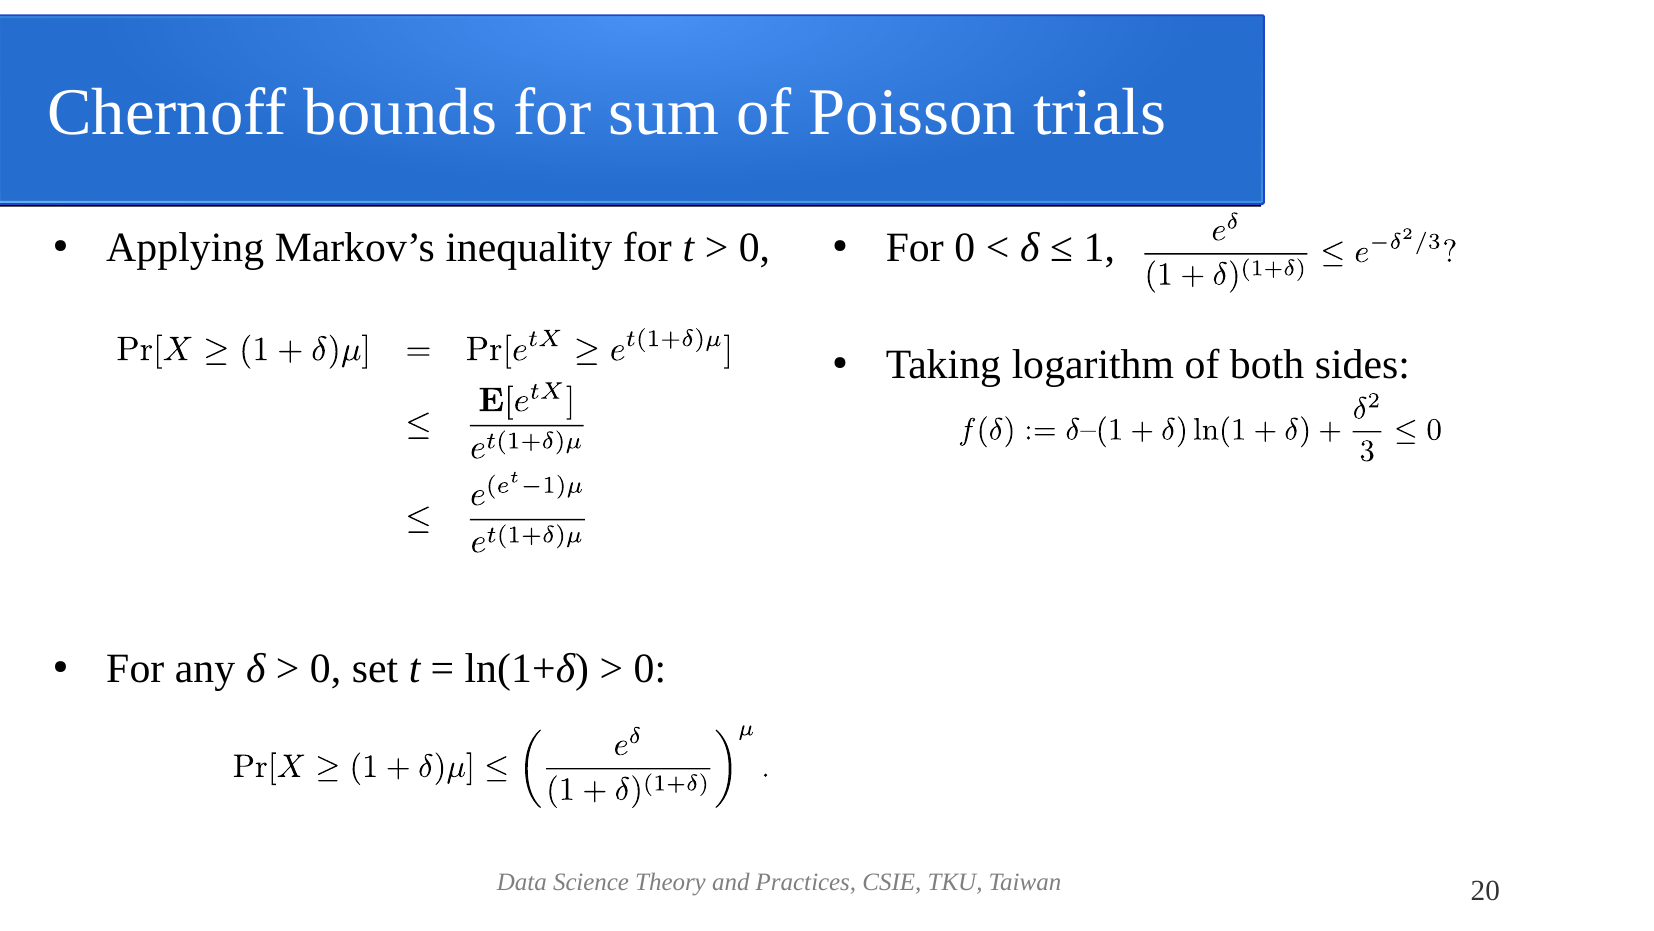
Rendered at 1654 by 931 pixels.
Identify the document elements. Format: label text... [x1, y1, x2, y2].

picture [116, 328, 729, 553]
picture [956, 391, 1442, 463]
title Chernoff bounds for sum of Poisson trials [47, 35, 1199, 189]
picture [232, 725, 768, 808]
list Applying Markov’s inequality for t > 0, For any δ > 0, set t = ln(1+δ) > 0: [35, 224, 827, 875]
list For 0 < δ ≤ 1, Taking logarithm of both sides: [814, 224, 1607, 863]
picture [1143, 211, 1457, 294]
